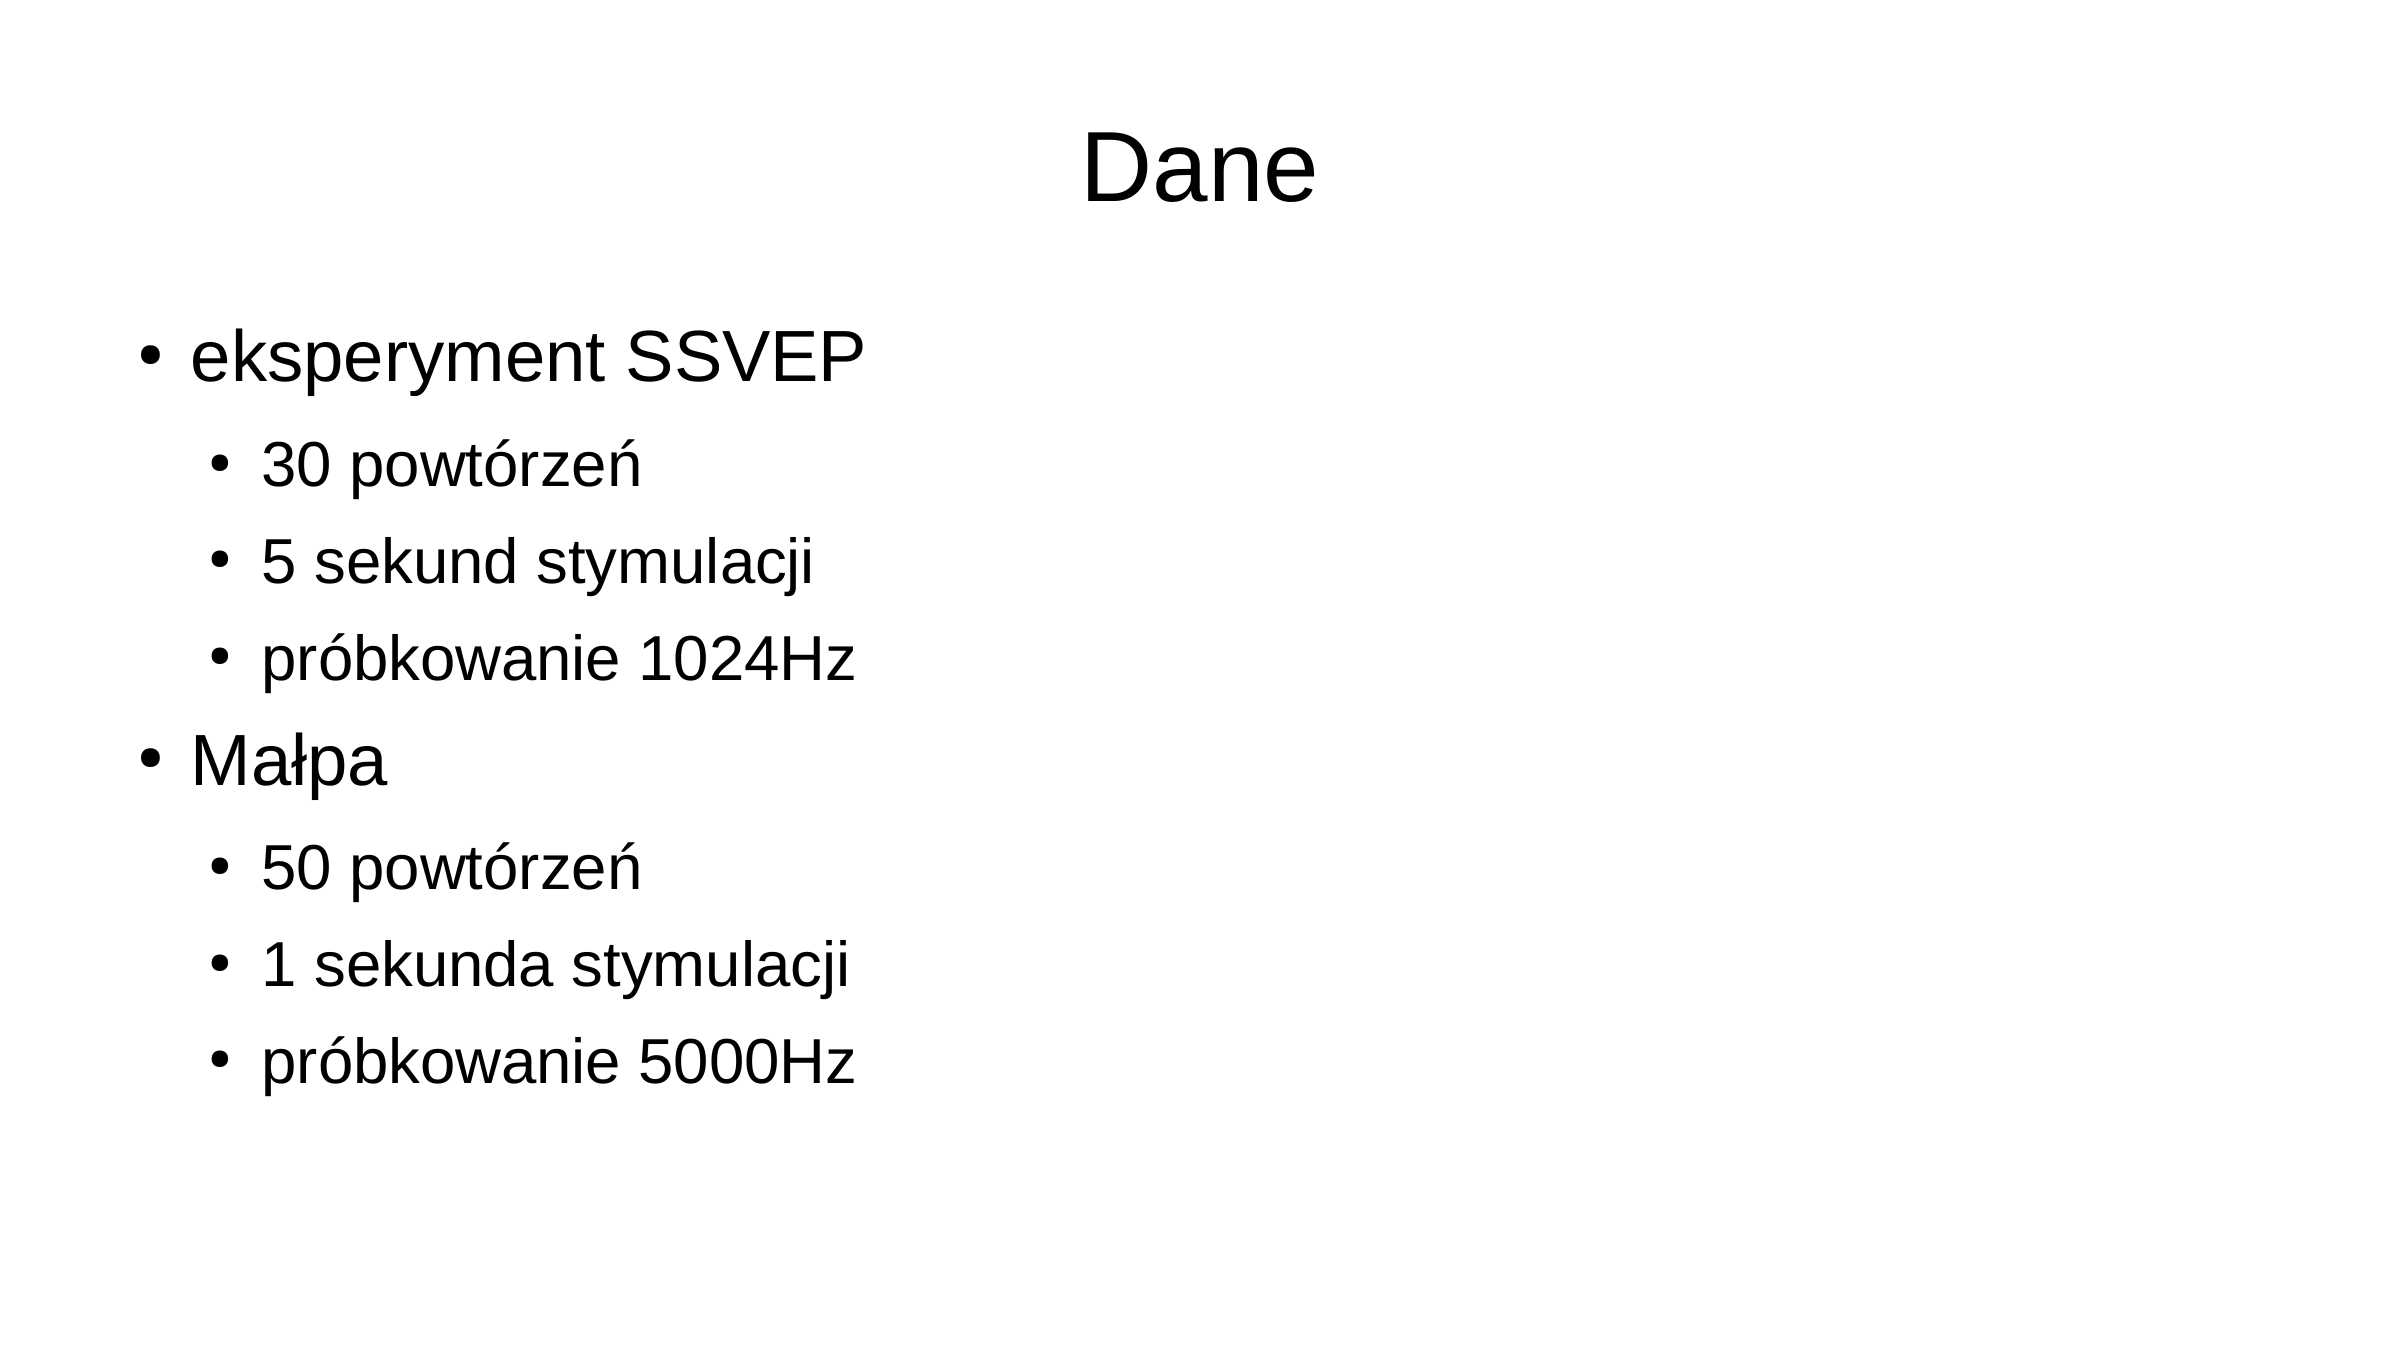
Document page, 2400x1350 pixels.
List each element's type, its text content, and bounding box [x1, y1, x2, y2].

list eksperyment SSVEP 30 powtórzeń 5 sekund stymulacji próbkowanie 1024Hz Małpa 50 powtórzeń 1 sekunda stymulacji próbkowanie 5000Hz [120, 315, 2280, 1207]
title Dane [120, 53, 2280, 280]
